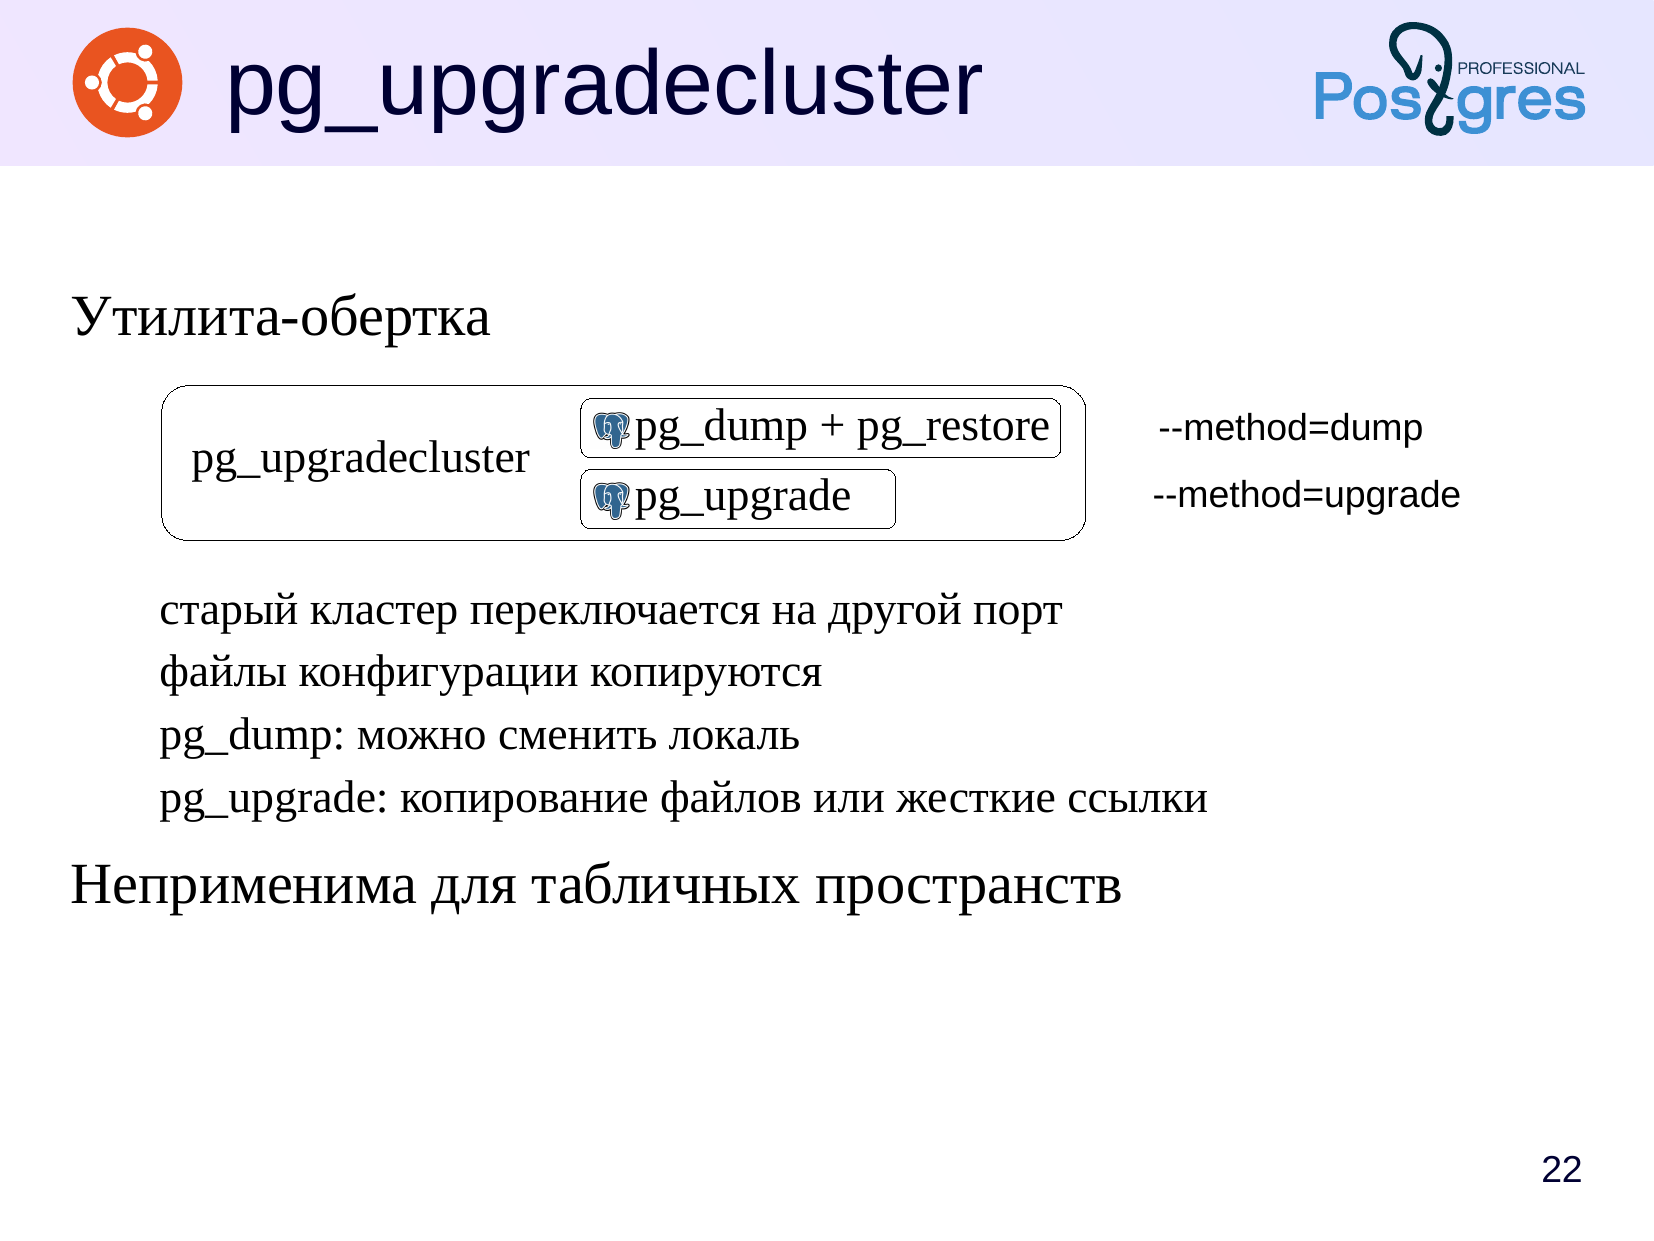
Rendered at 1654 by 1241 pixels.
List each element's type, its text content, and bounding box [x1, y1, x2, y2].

picture [590, 411, 620, 449]
list Утилита-обертка старый кластер переключается на другой порт файлы конфигурации копируются pg_dump: можно сменить локаль pg_upgrade: копирование файлов или жесткие ссылки Неприменима для табличных пространств [70, 283, 1583, 1140]
picture [590, 481, 633, 520]
text_box --method=upgrade [1137, 466, 1477, 524]
text_box --method=dump [1143, 399, 1439, 456]
text_box pg_upgrade [620, 470, 881, 528]
text_box pg_dump + pg_restore [620, 391, 1076, 458]
text_box pg_upgradecluster [176, 424, 546, 490]
picture [45, 0, 211, 166]
text_box pg_upgrade [620, 462, 881, 469]
title pg_upgradecluster [225, 31, 1241, 135]
